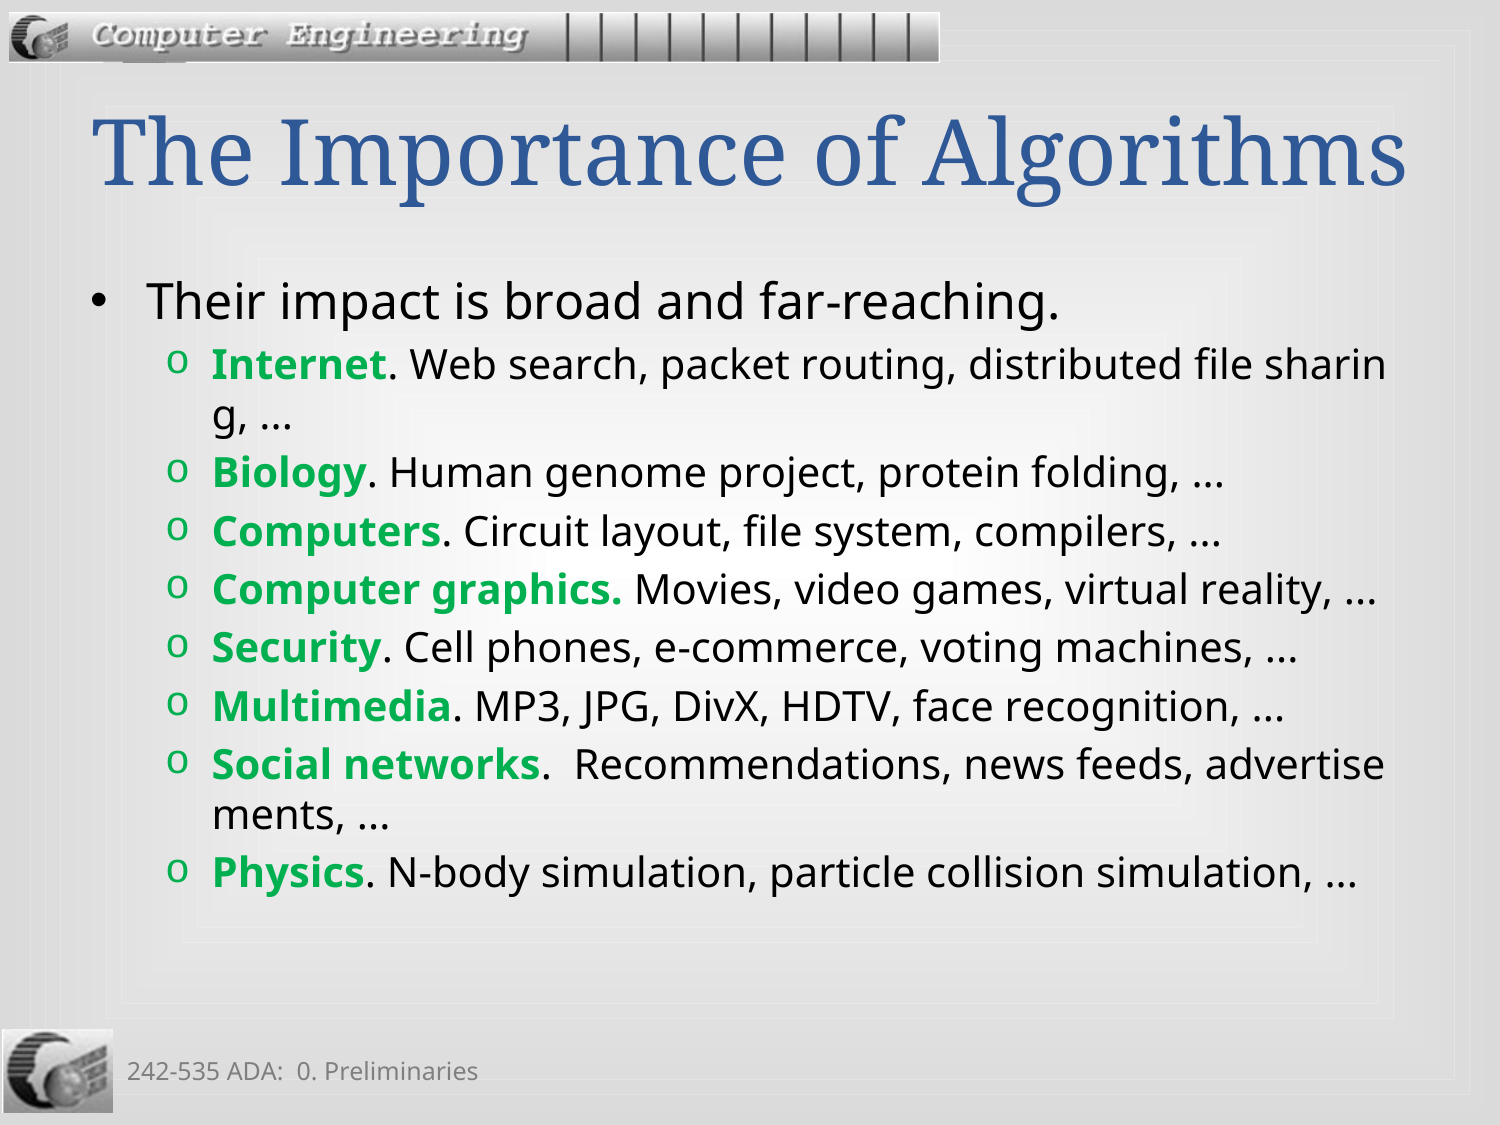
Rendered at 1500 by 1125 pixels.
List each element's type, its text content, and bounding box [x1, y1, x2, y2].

picture [9, 12, 76, 63]
picture [2, 1029, 113, 1113]
text_box The Importance of Algorithms [76, 3, 1427, 212]
text_box Their impact is broad and far-reaching. Internet. Web search, packet routing, distributed file sharing, ... Biology. Human genome project, protein folding, ... Computers. Circuit layout, file system, compilers, ... Computer graphics. Movies, video games, virtual reality, ... Security. Cell phones, e-commerce, voting machines, ... Multimedia. MP3, JPG, DivX, HDTV, face recognition, ... Social networks. Recommendations, news feeds, advertisements, ... Physics. N-body simulation, particle collision simulation, ... [75, 261, 1426, 1035]
